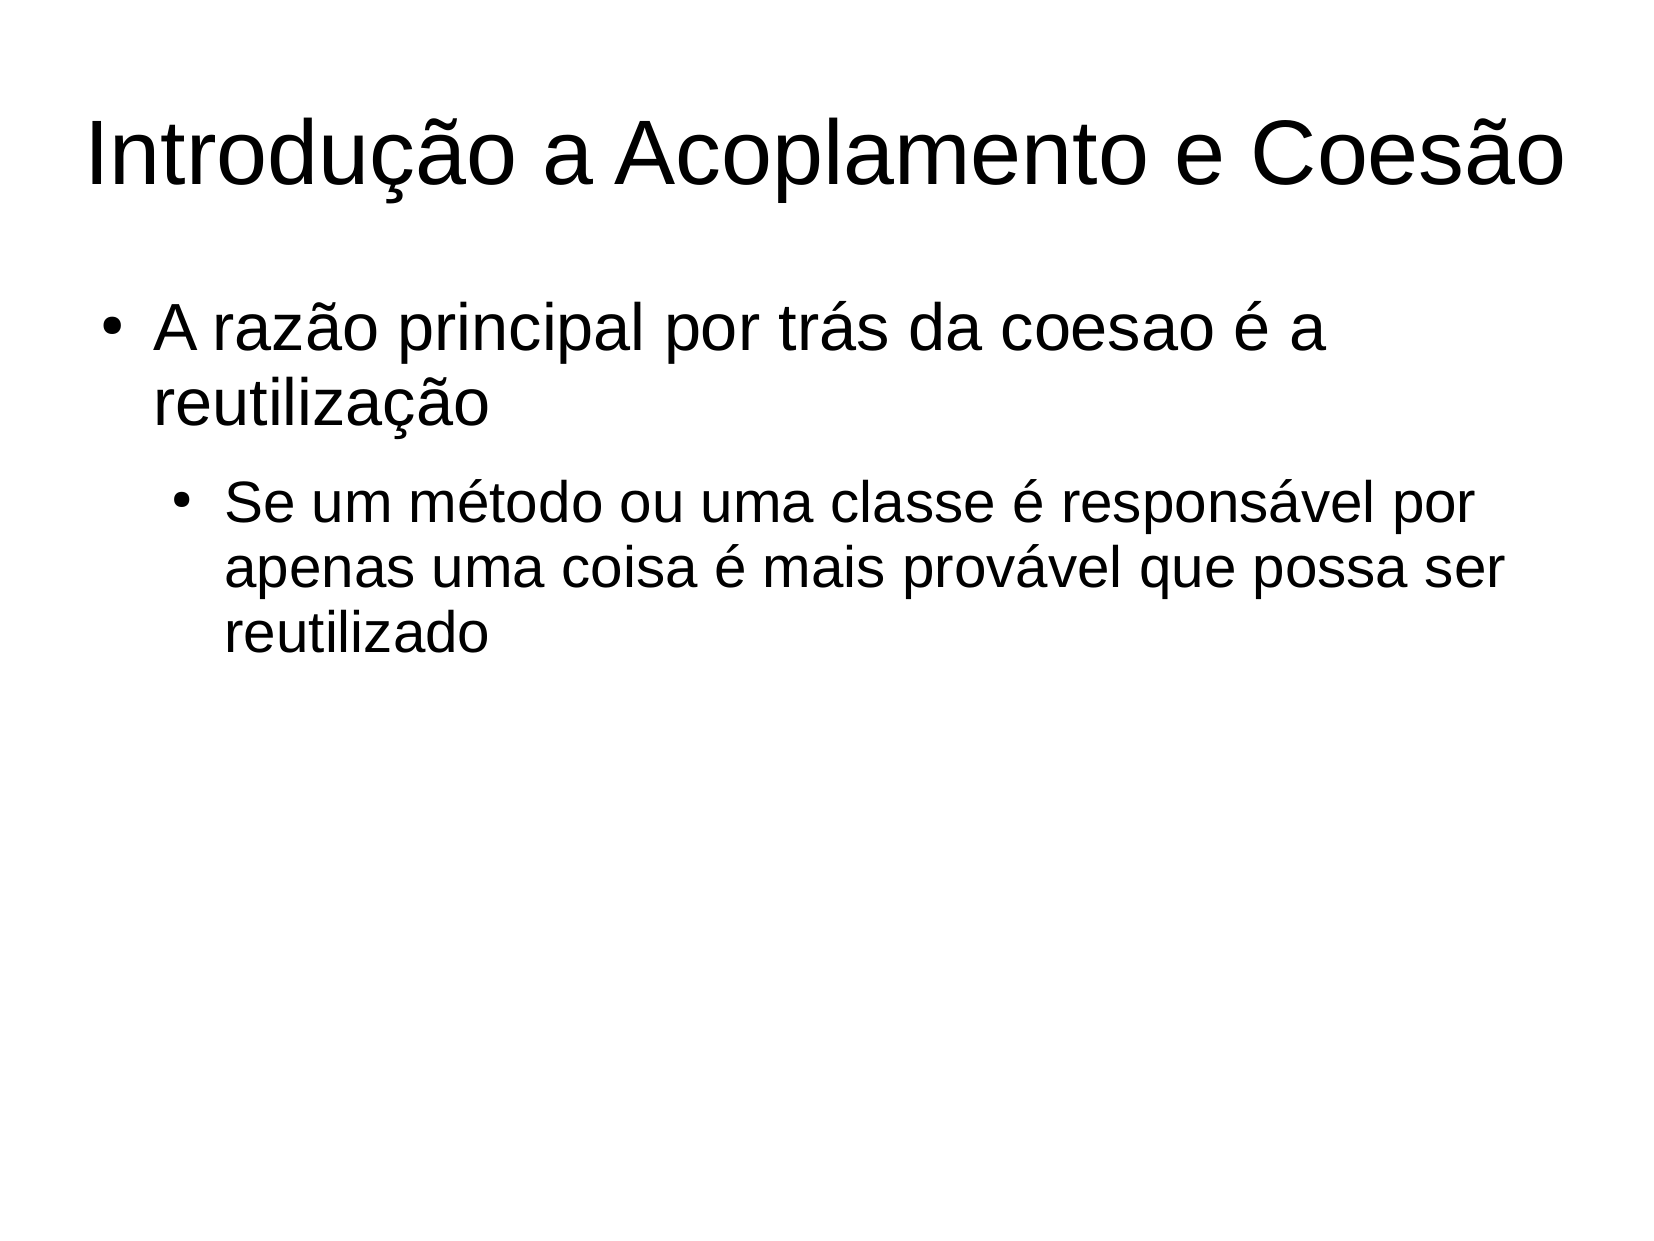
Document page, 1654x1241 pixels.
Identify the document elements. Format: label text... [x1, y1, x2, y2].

title Introdução a Acoplamento e Coesão [82, 49, 1571, 257]
list A razão principal por trás da coesao é a reutilização Se um método ou uma classe é responsável por apenas uma coisa é mais provável que possa ser reutilizado [82, 290, 1571, 1109]
